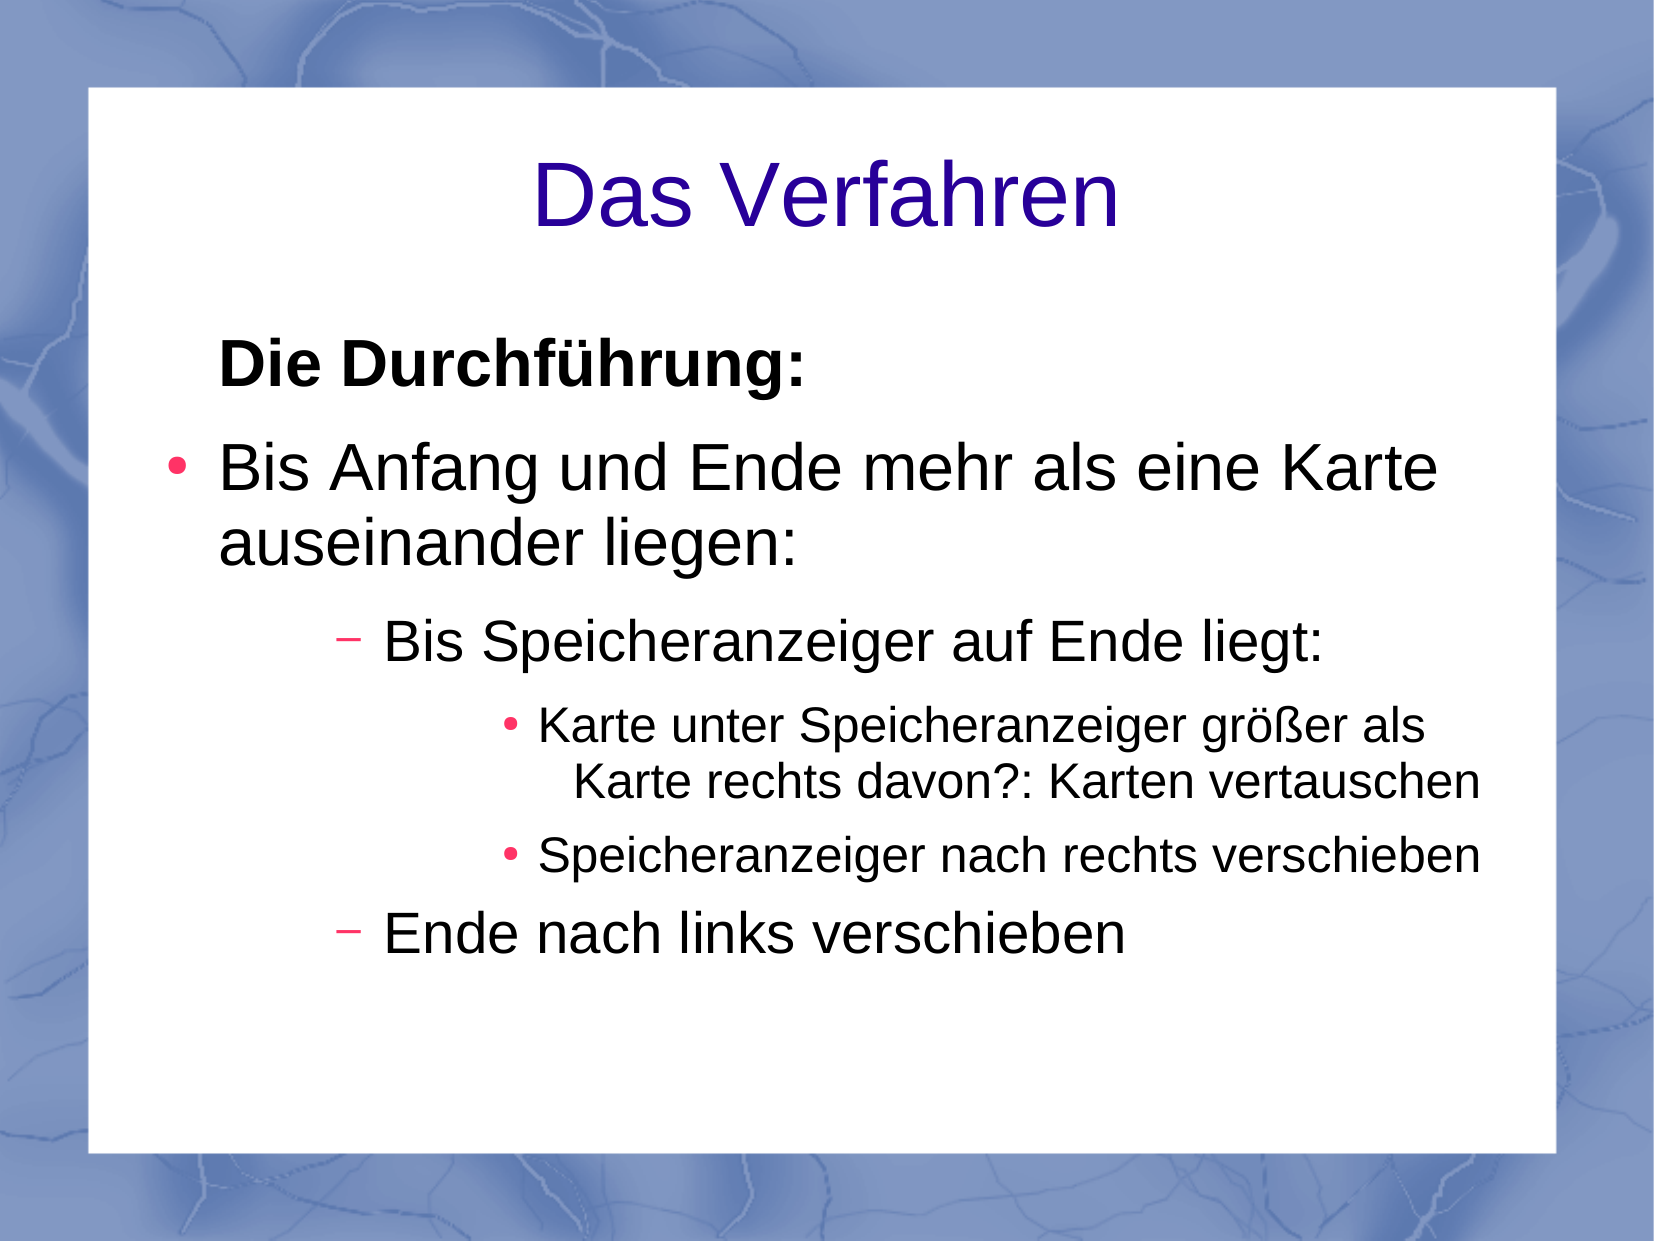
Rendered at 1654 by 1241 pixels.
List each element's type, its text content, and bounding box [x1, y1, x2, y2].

picture [0, 0, 1654, 1241]
list Die Durchführung: Bis Anfang und Ende mehr als eine Karte auseinander liegen: Bis Speicheranzeiger auf Ende liegt: Karte unter Speicheranzeiger größer als Karte rechts davon?: Karten vertauschen Speicheranzeiger nach rechts verschieben Ende nach links verschieben [147, 325, 1506, 1010]
title Das Verfahren [118, 90, 1536, 298]
